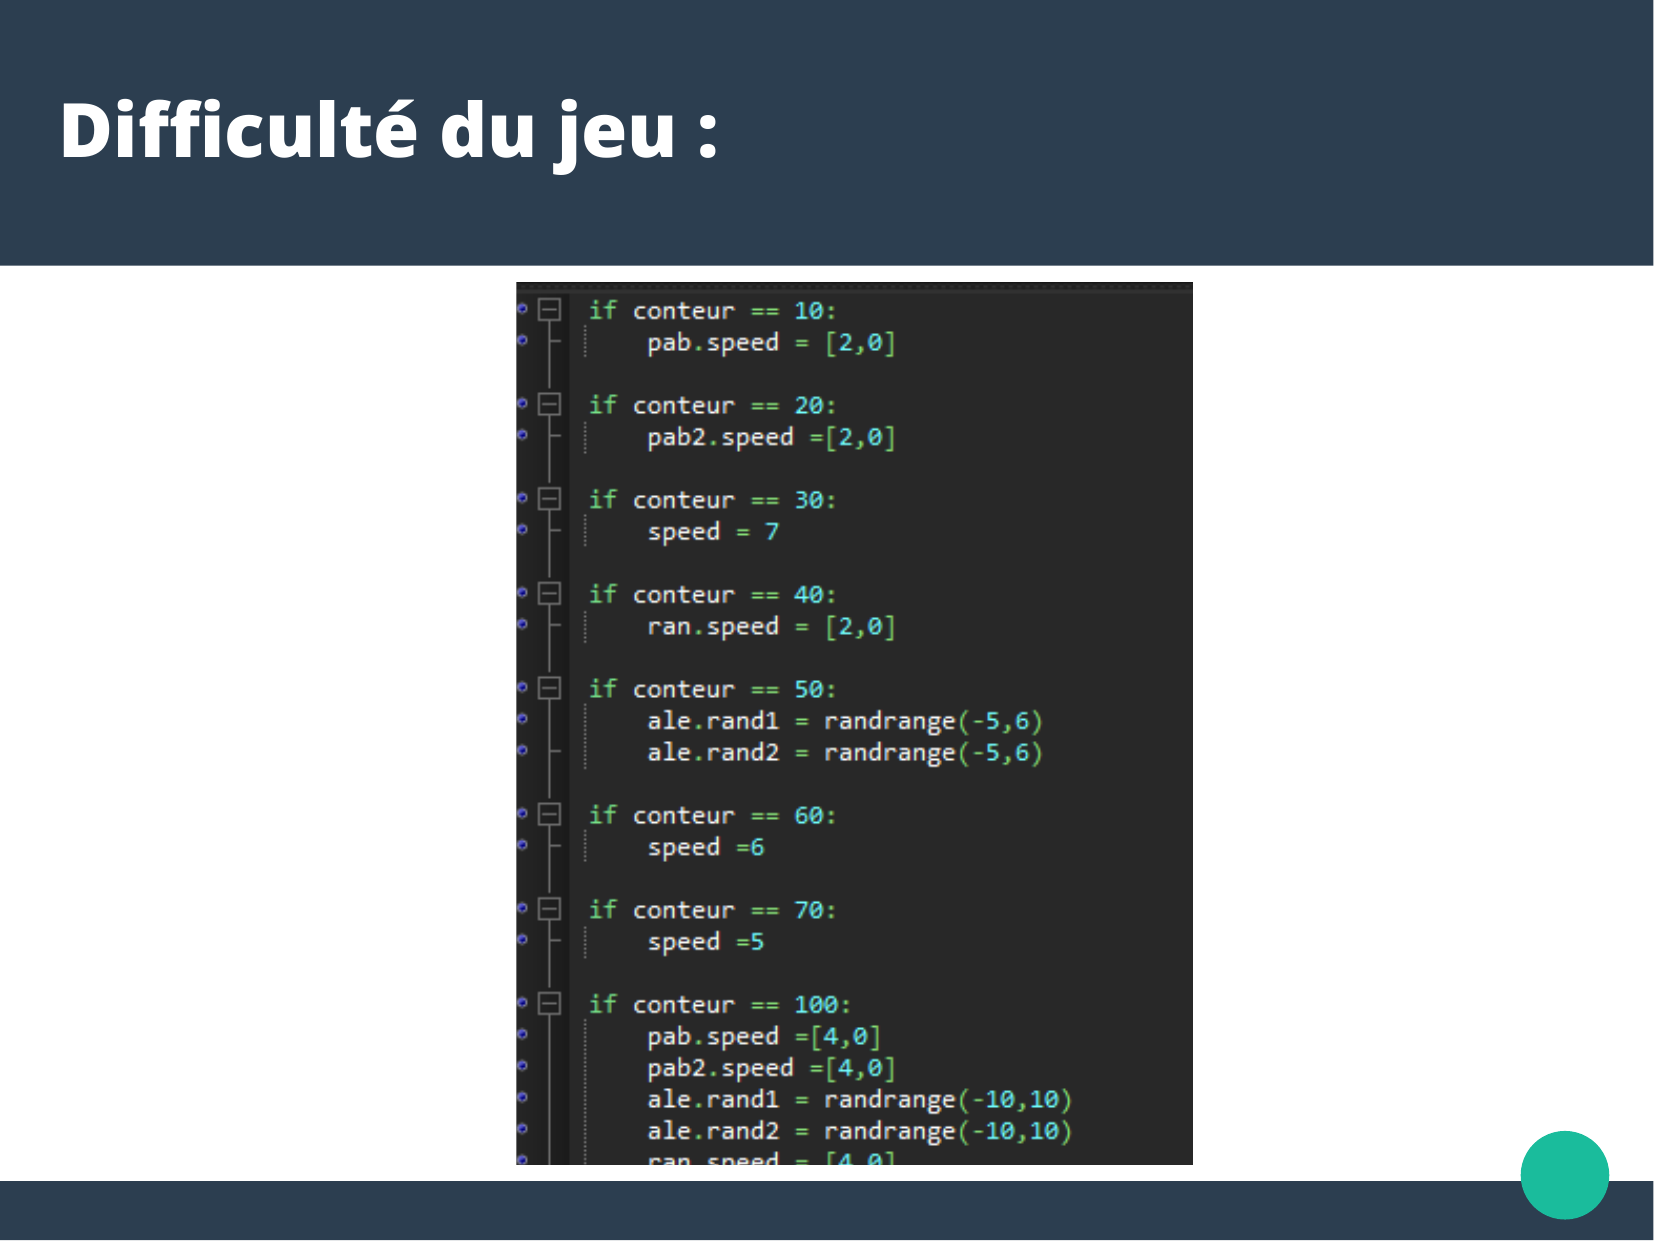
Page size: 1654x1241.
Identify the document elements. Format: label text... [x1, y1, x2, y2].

title Difficulté du jeu : [59, 49, 1595, 207]
picture [516, 282, 1193, 1165]
